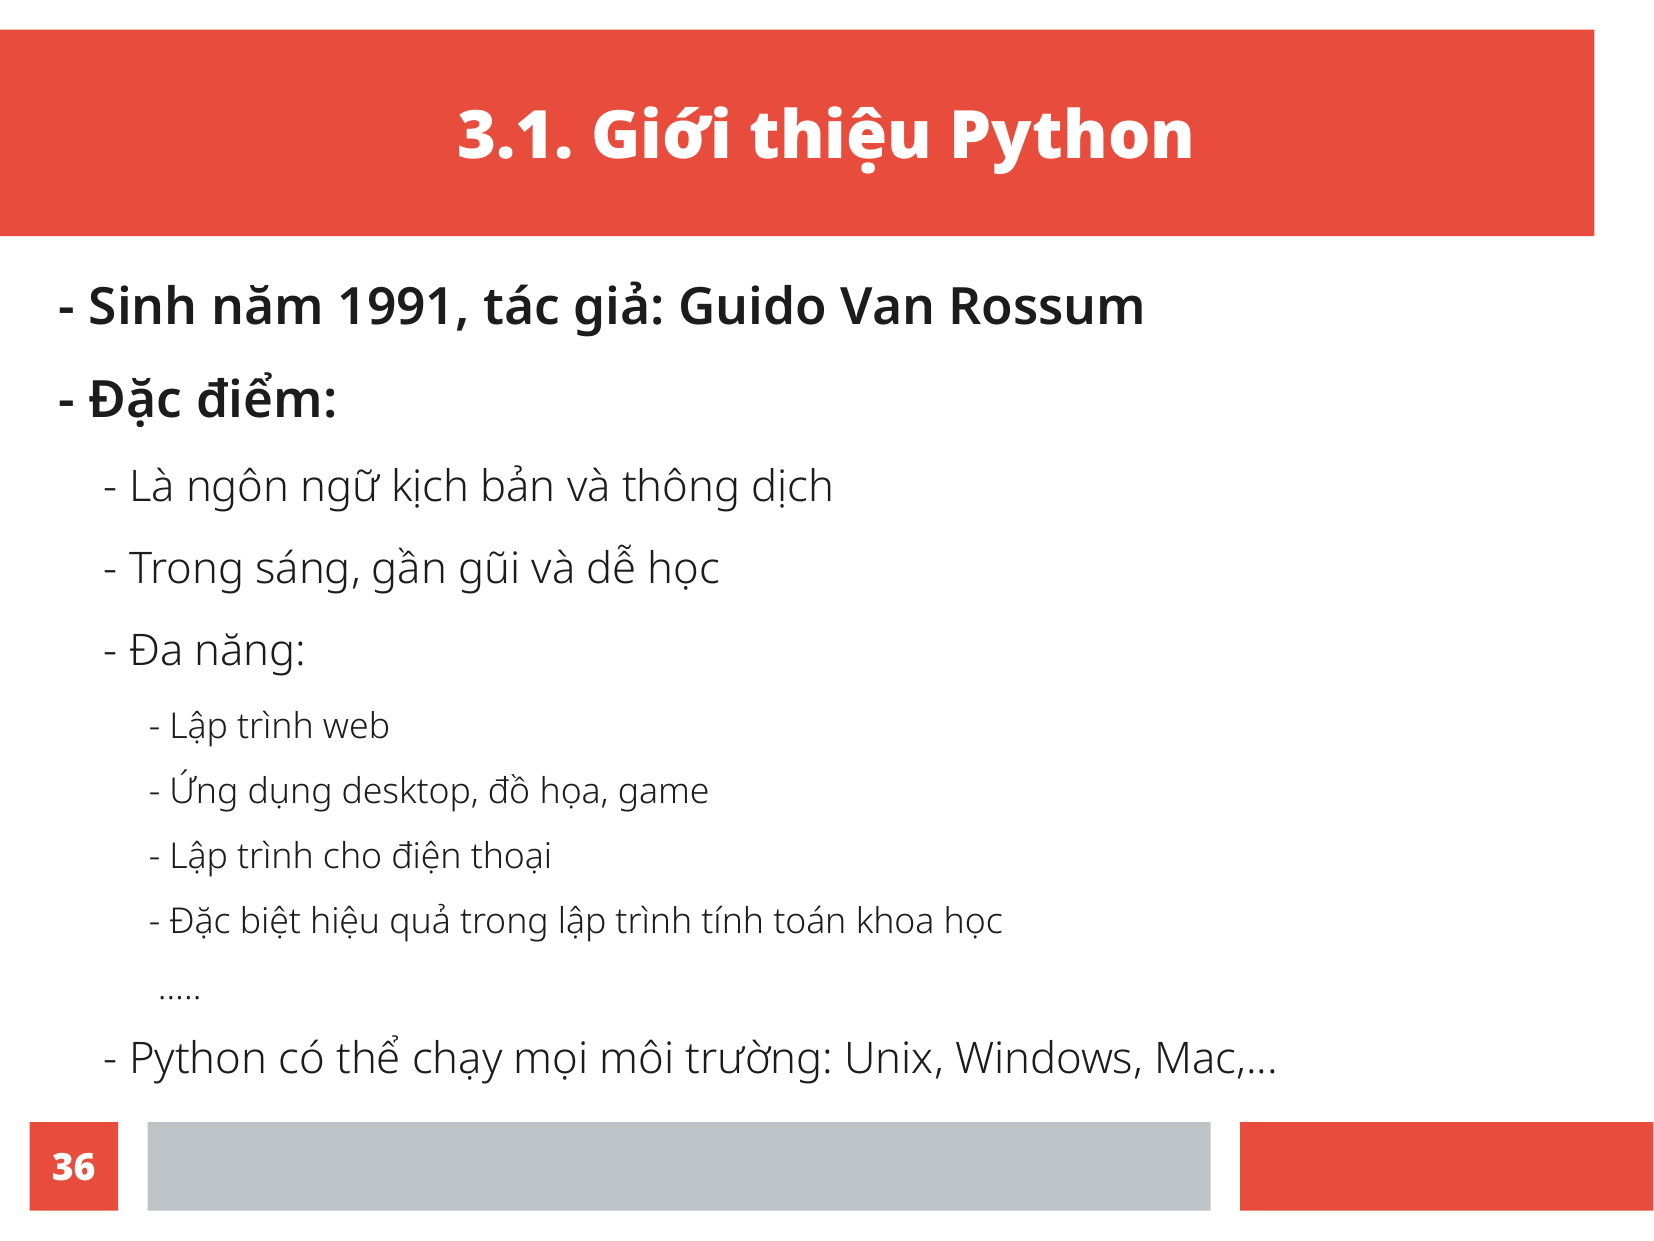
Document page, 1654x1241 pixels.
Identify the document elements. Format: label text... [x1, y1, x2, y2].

list - Sinh năm 1991, tác giả: Guido Van Rossum - Đặc điểm: - Là ngôn ngữ kịch bản và thông dịch - Trong sáng, gần gũi và dễ học - Đa năng: - Lập trình web - Ứng dụng desktop, đồ họa, game - Lập trình cho điện thoại - Đặc biệt hiệu quả trong lập trình tính toán khoa học ….. - Python có thể chạy mọi môi trường: Unix, Windows, Mac,... [59, 270, 1565, 1093]
title 3.1. Giới thiệu Python [59, 59, 1595, 207]
